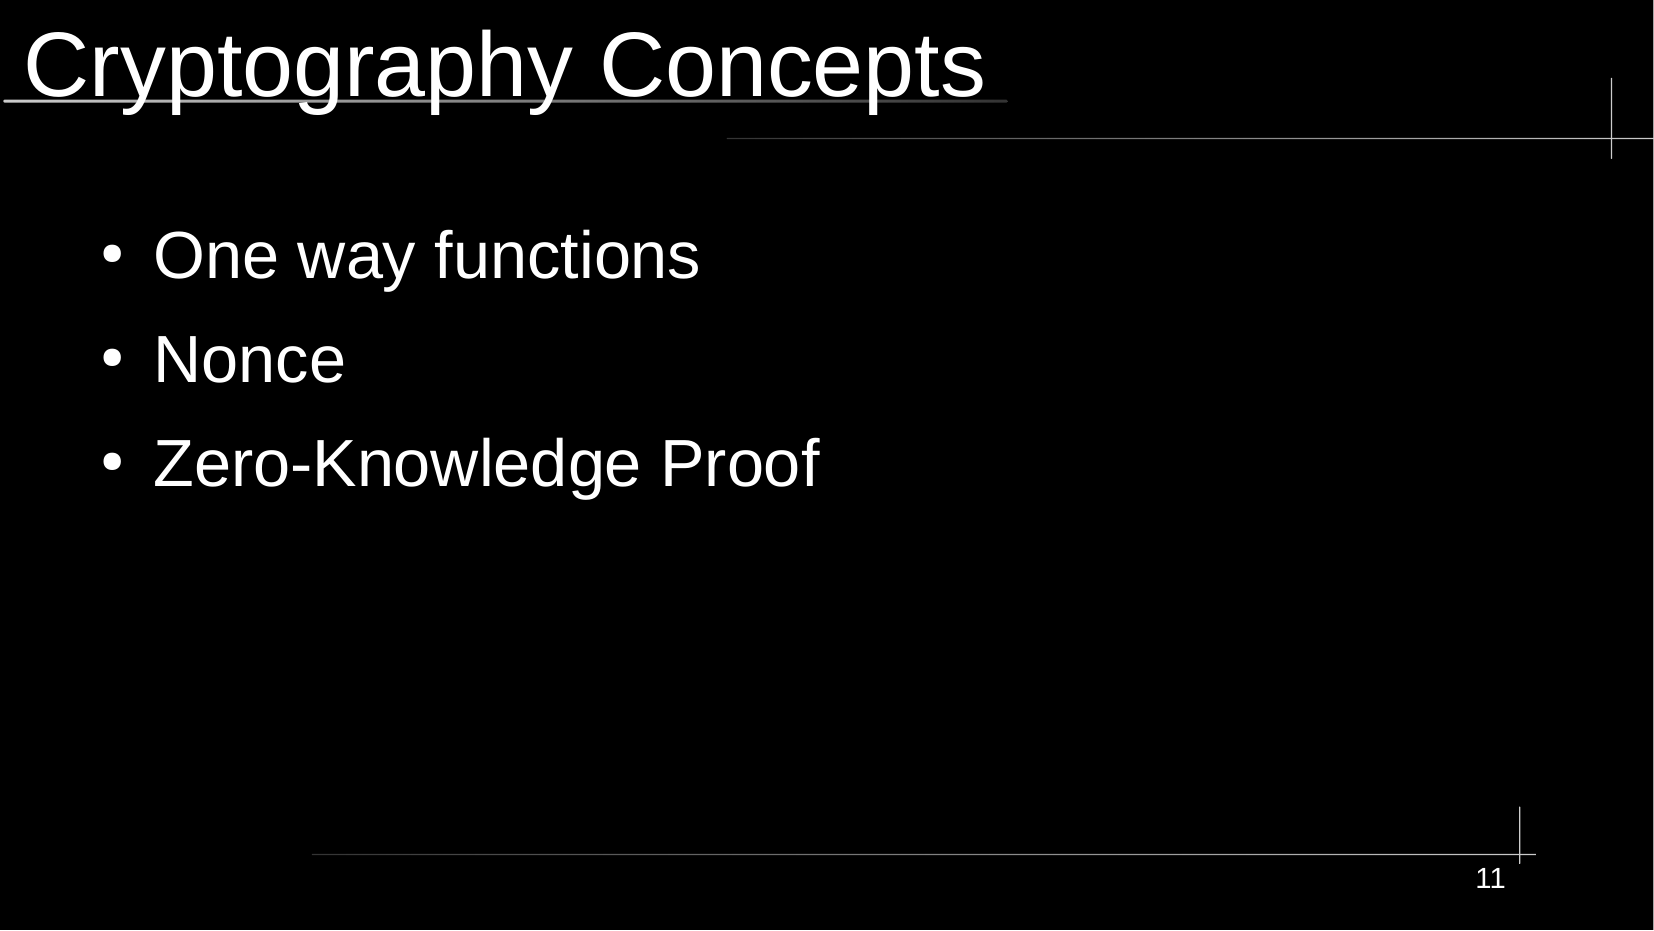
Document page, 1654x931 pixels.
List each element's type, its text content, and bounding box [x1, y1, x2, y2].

list One way functions Nonce Zero-Knowledge Proof [82, 217, 1571, 851]
title Cryptography Concepts [23, 11, 1589, 119]
